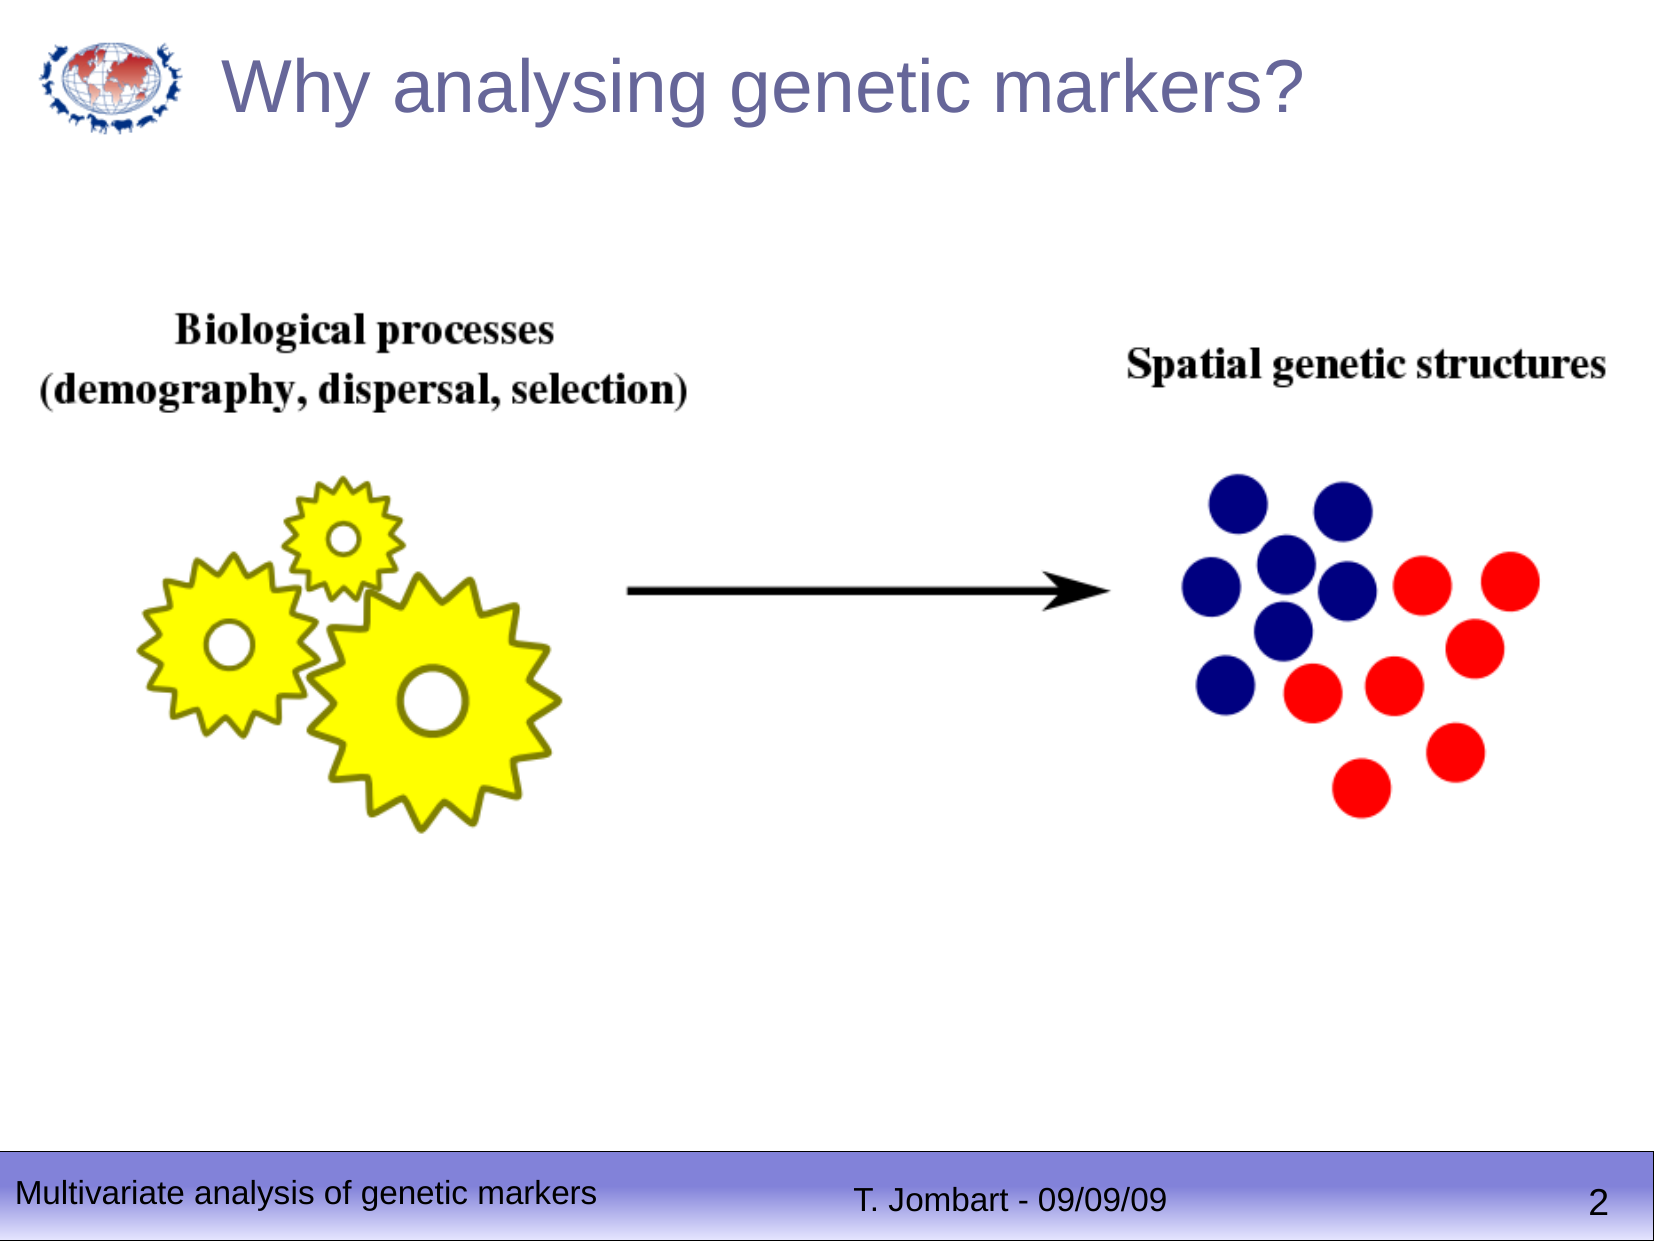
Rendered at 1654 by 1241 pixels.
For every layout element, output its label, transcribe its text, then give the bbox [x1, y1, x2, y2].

picture [25, 254, 1650, 908]
picture [25, 29, 186, 144]
text_box 2 [1573, 1174, 1625, 1232]
text_box Multivariate analysis of genetic markers [0, 1167, 614, 1220]
text_box [0, 1151, 1654, 1241]
text_box T. Jombart - 09/09/09 [838, 1174, 1202, 1232]
text_box Why analysing genetic markers? [206, 37, 1654, 136]
